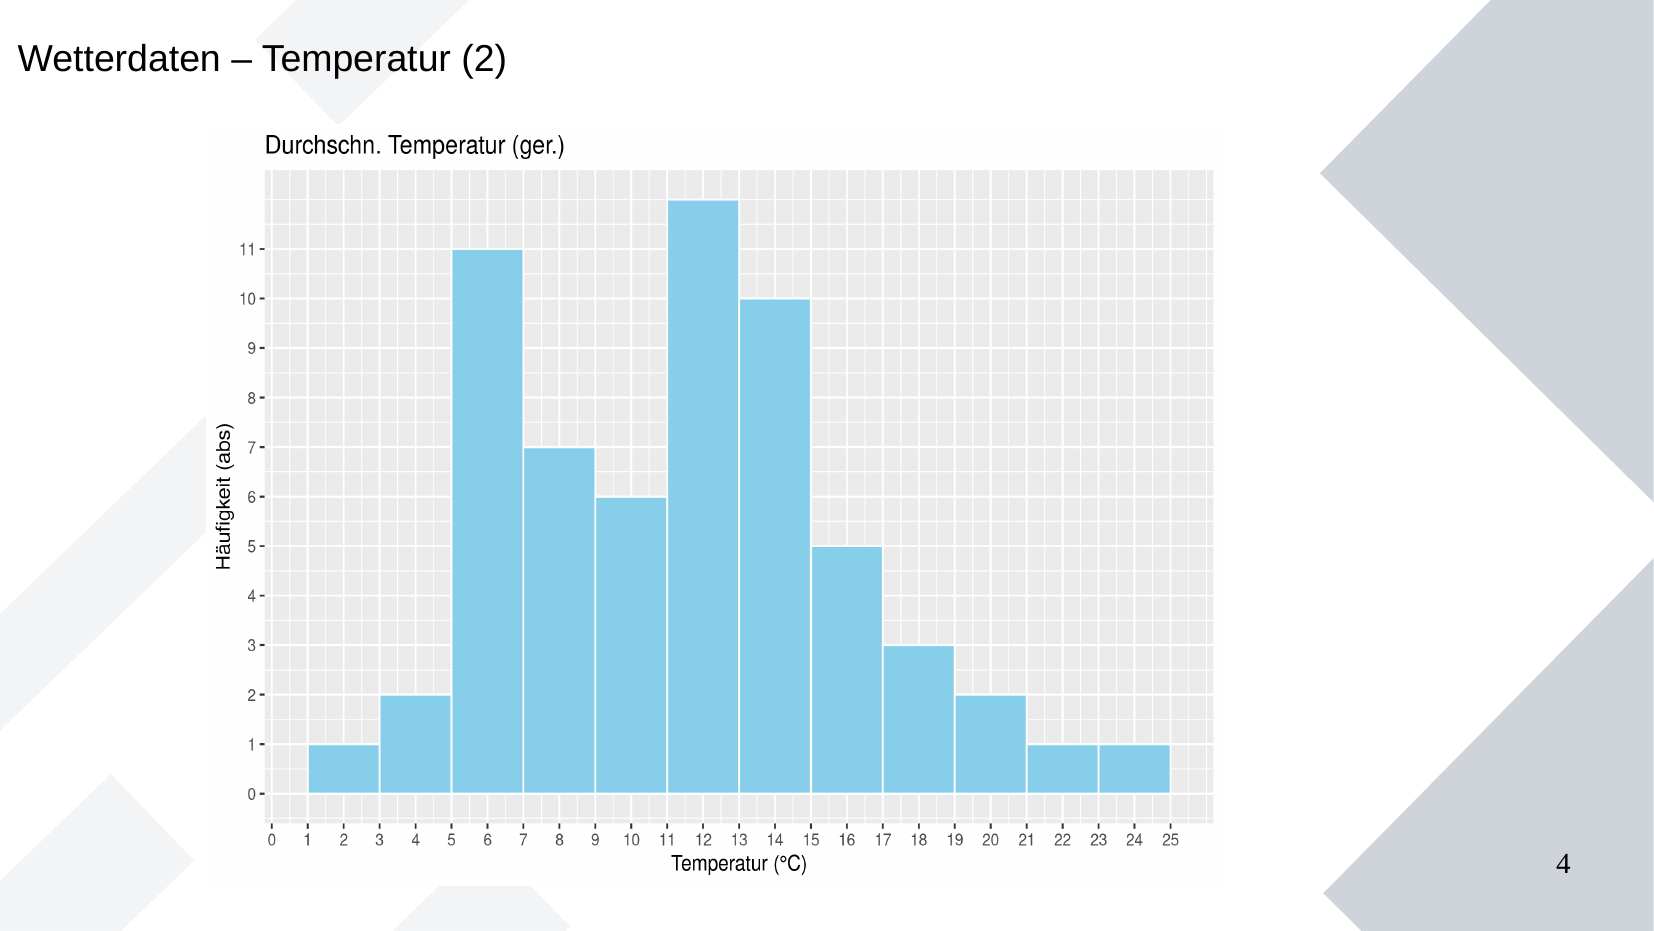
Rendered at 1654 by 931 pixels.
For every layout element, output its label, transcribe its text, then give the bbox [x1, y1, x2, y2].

picture [206, 124, 1223, 886]
title Wetterdaten – Temperatur (2) [17, 27, 1506, 89]
